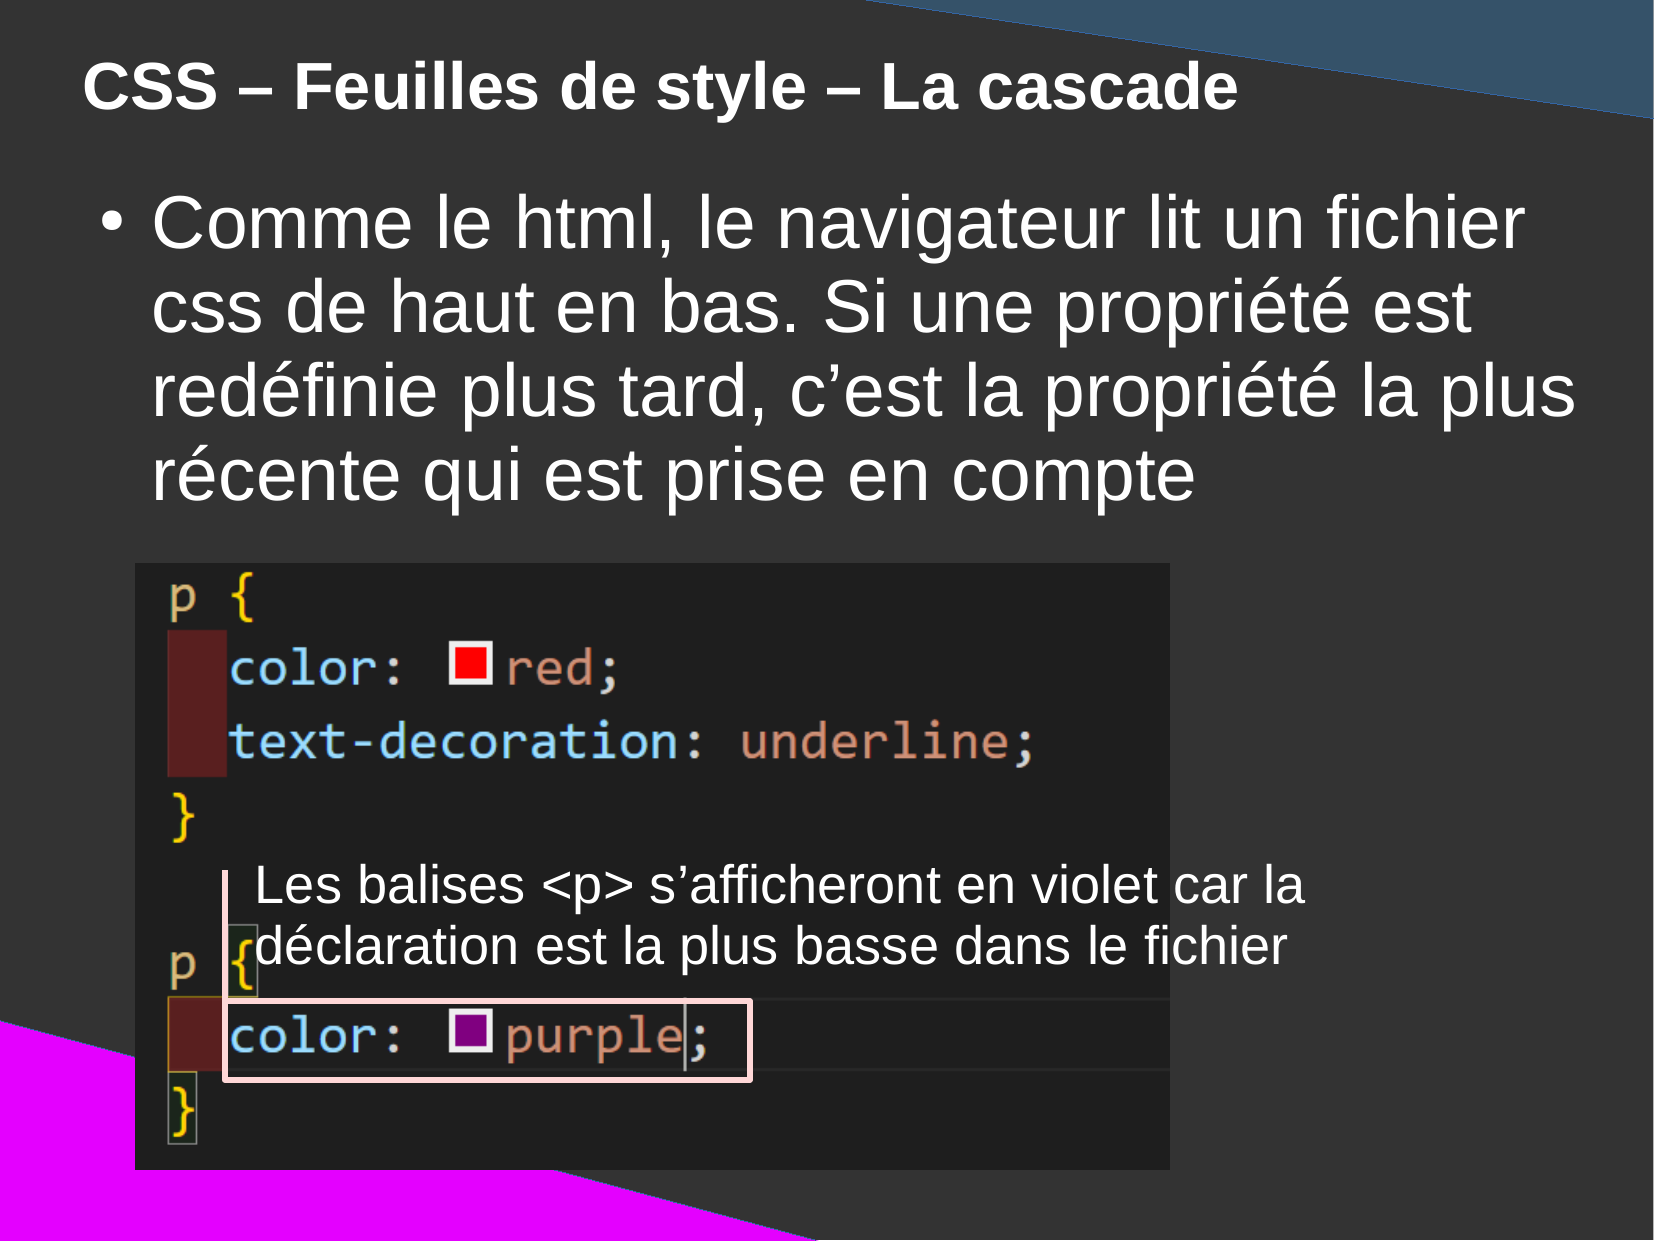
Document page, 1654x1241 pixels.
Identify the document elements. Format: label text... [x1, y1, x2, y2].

title Les balises <p> s’afficheront en violet car la déclaration est la plus basse dans le fichier [254, 854, 1335, 1037]
picture [228, 1004, 747, 1077]
picture [135, 563, 1170, 1170]
text_box [0, 1020, 819, 1241]
title CSS – Feuilles de style – La cascade [82, 49, 1571, 162]
list Comme le html, le navigateur lit un fichier css de haut en bas. Si une propriété est redéfinie plus tard, c’est la propriété la plus récente qui est prise en compte [80, 180, 1605, 540]
text_box [866, 0, 1654, 119]
